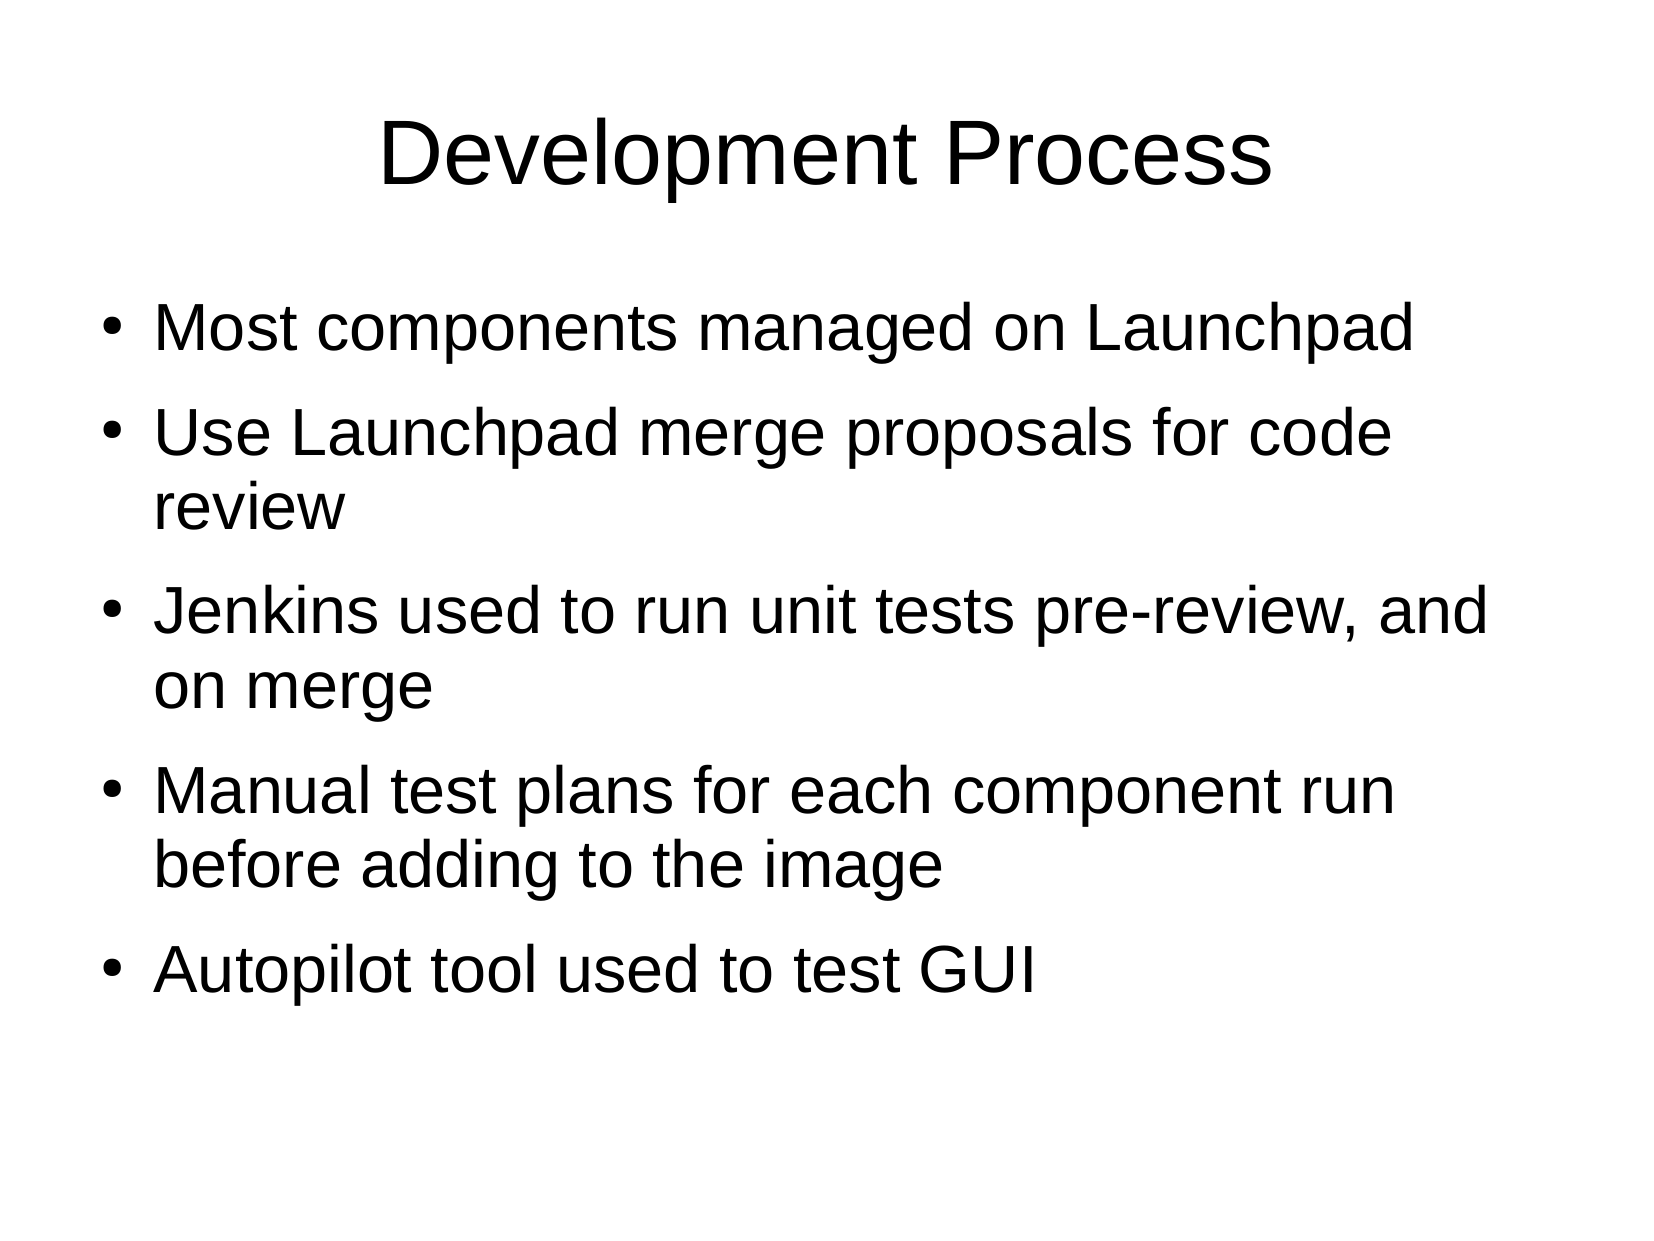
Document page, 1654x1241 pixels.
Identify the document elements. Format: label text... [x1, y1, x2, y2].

list Most components managed on Launchpad Use Launchpad merge proposals for code review Jenkins used to run unit tests pre-review, and on merge Manual test plans for each component run before adding to the image Autopilot tool used to test GUI [82, 290, 1571, 1010]
title Development Process [82, 49, 1571, 257]
